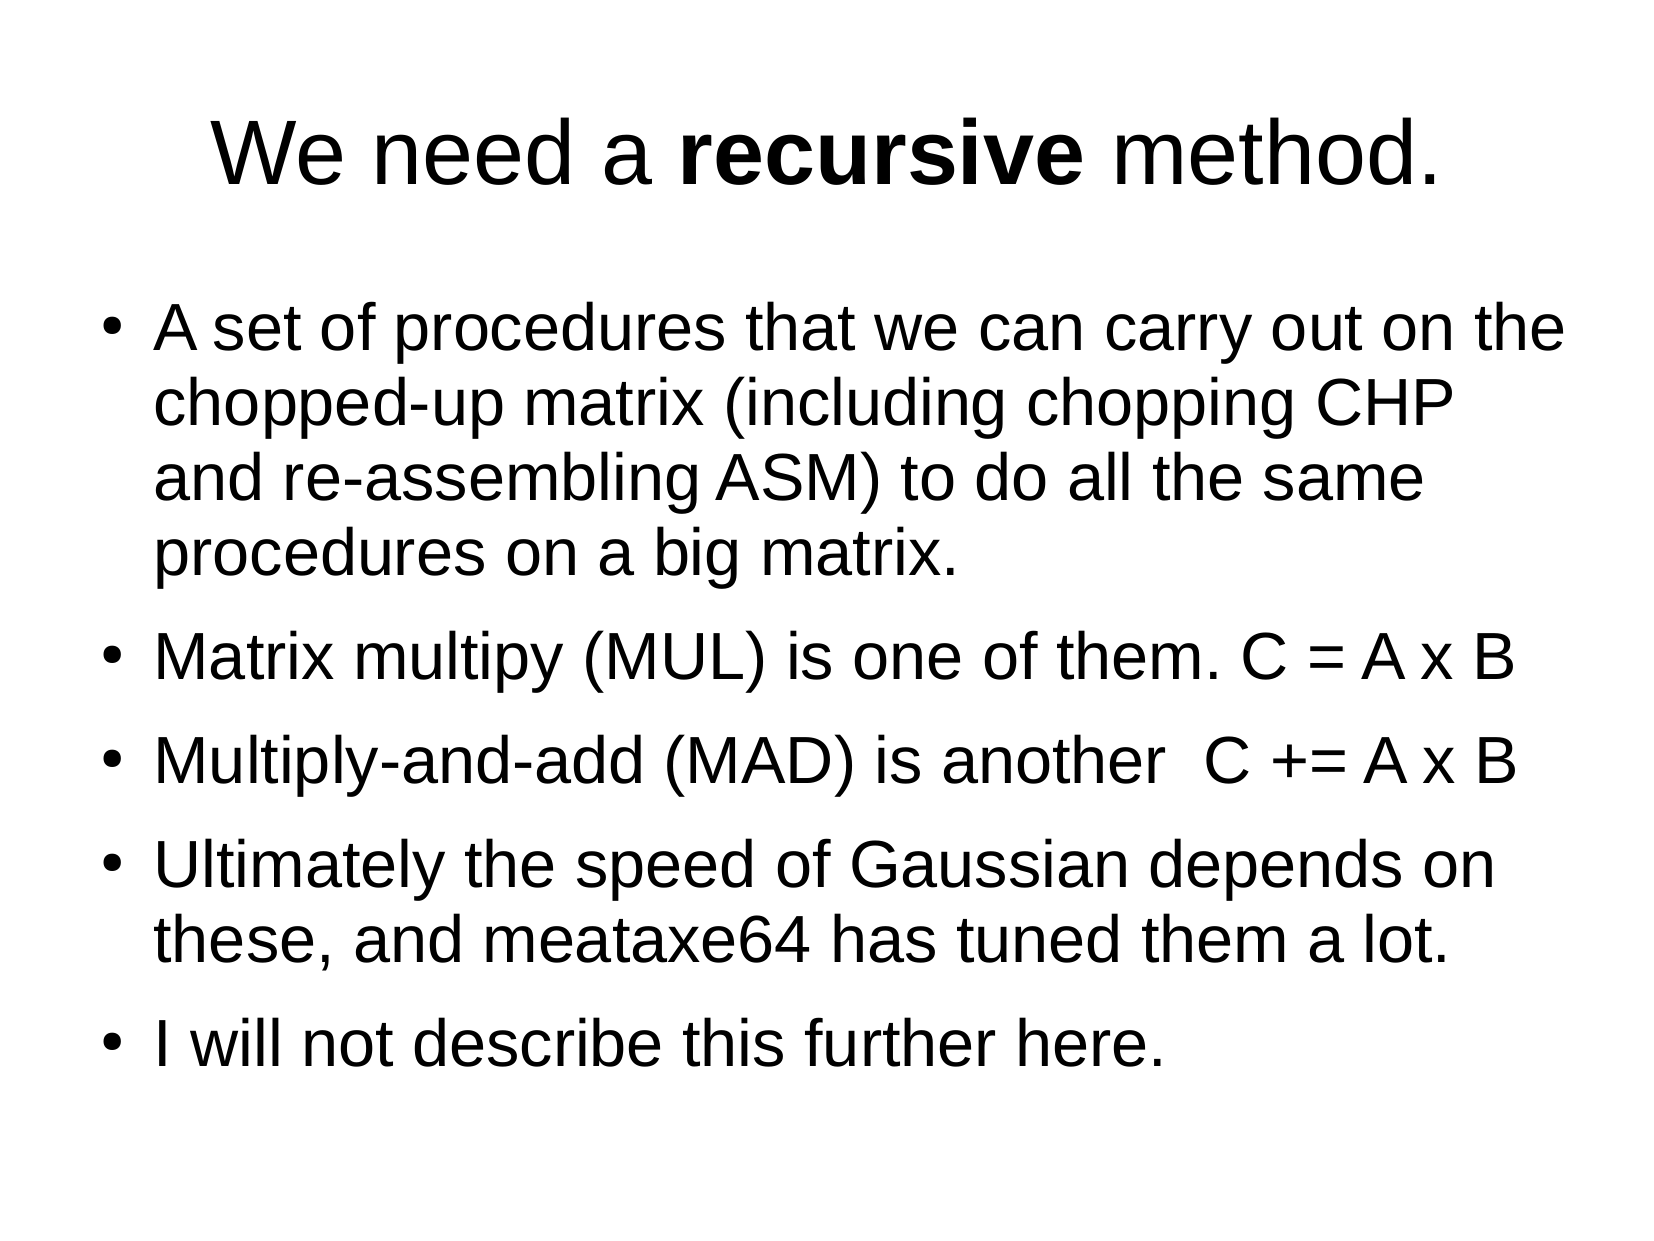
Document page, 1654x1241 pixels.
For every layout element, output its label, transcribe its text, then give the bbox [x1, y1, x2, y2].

list A set of procedures that we can carry out on the chopped-up matrix (including chopping CHP and re-assembling ASM) to do all the same procedures on a big matrix. Matrix multipy (MUL) is one of them. C = A x B Multiply-and-add (MAD) is another C += A x B Ultimately the speed of Gaussian depends on these, and meataxe64 has tuned them a lot. I will not describe this further here. [82, 290, 1571, 1109]
title We need a recursive method. [82, 49, 1571, 257]
